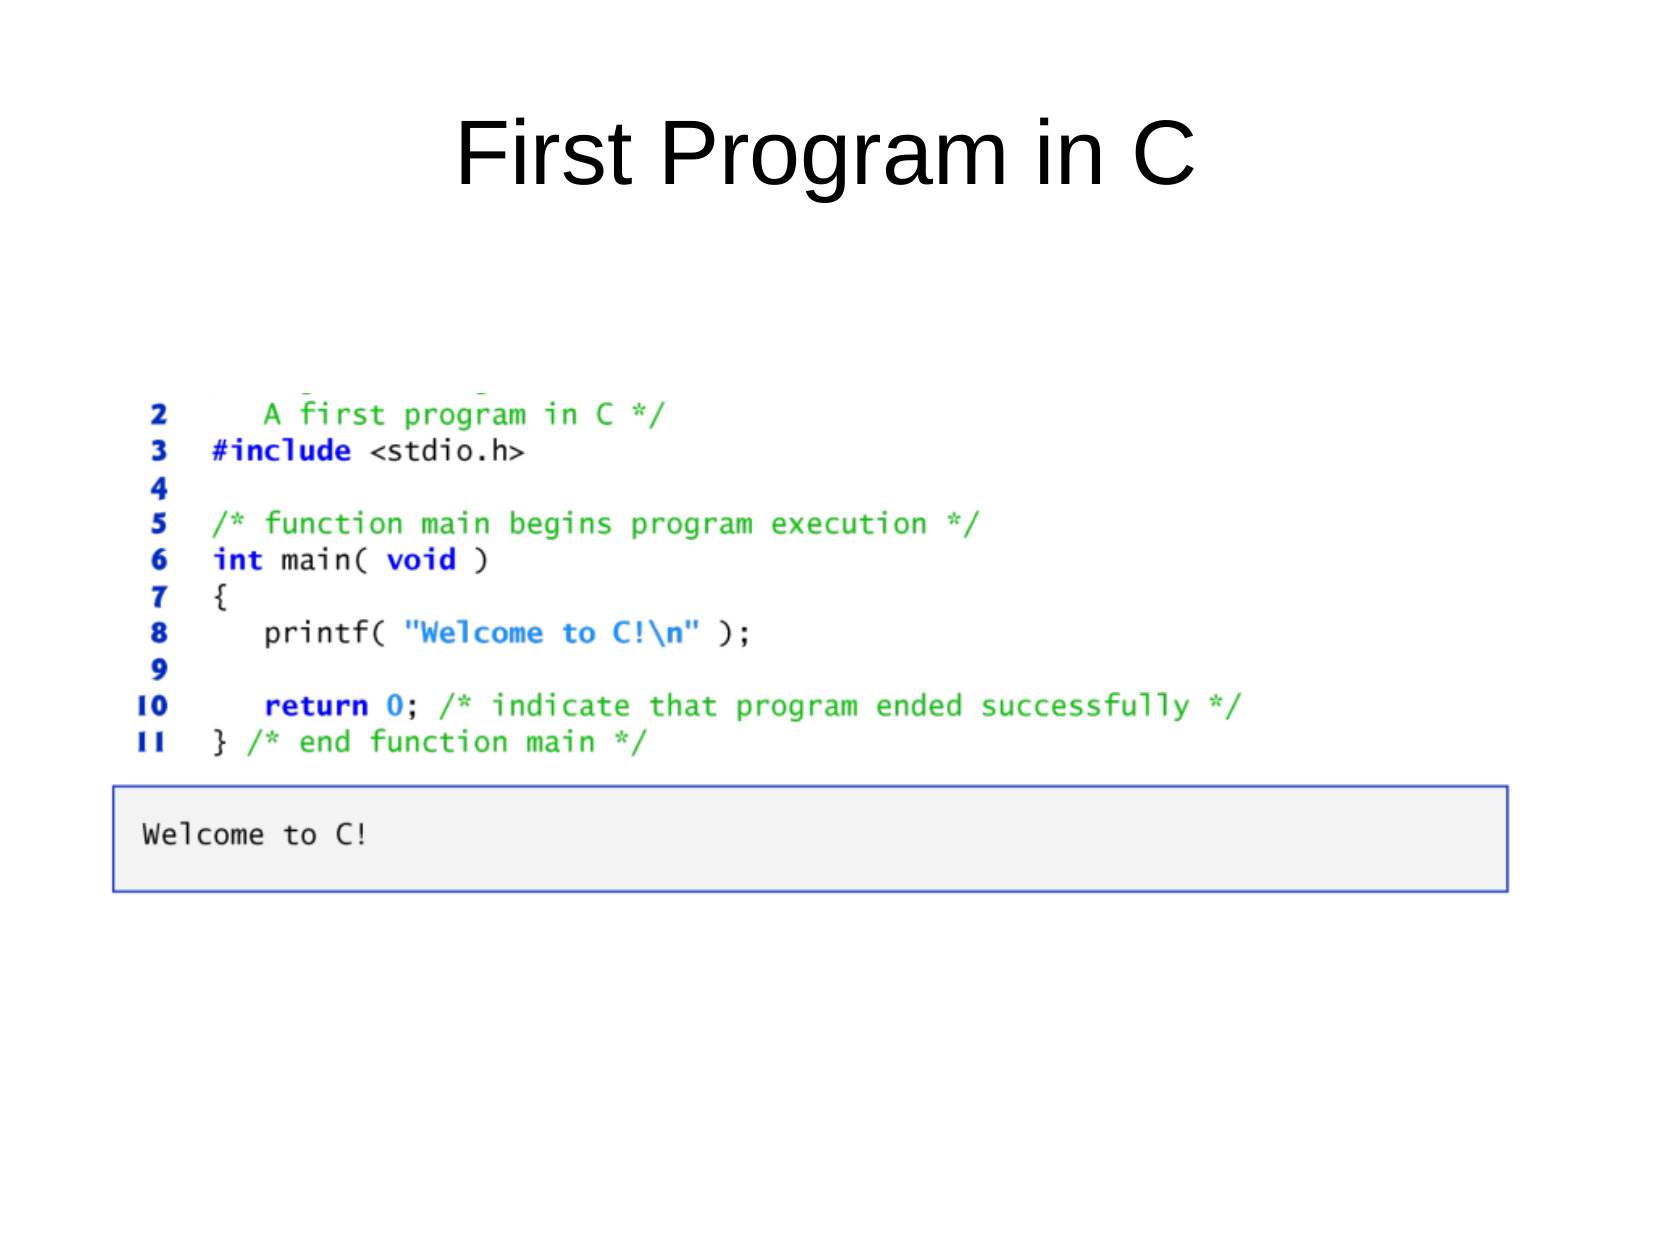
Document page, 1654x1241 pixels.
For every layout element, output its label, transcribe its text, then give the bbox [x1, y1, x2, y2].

picture [82, 393, 1571, 906]
title First Program in C [82, 49, 1571, 257]
